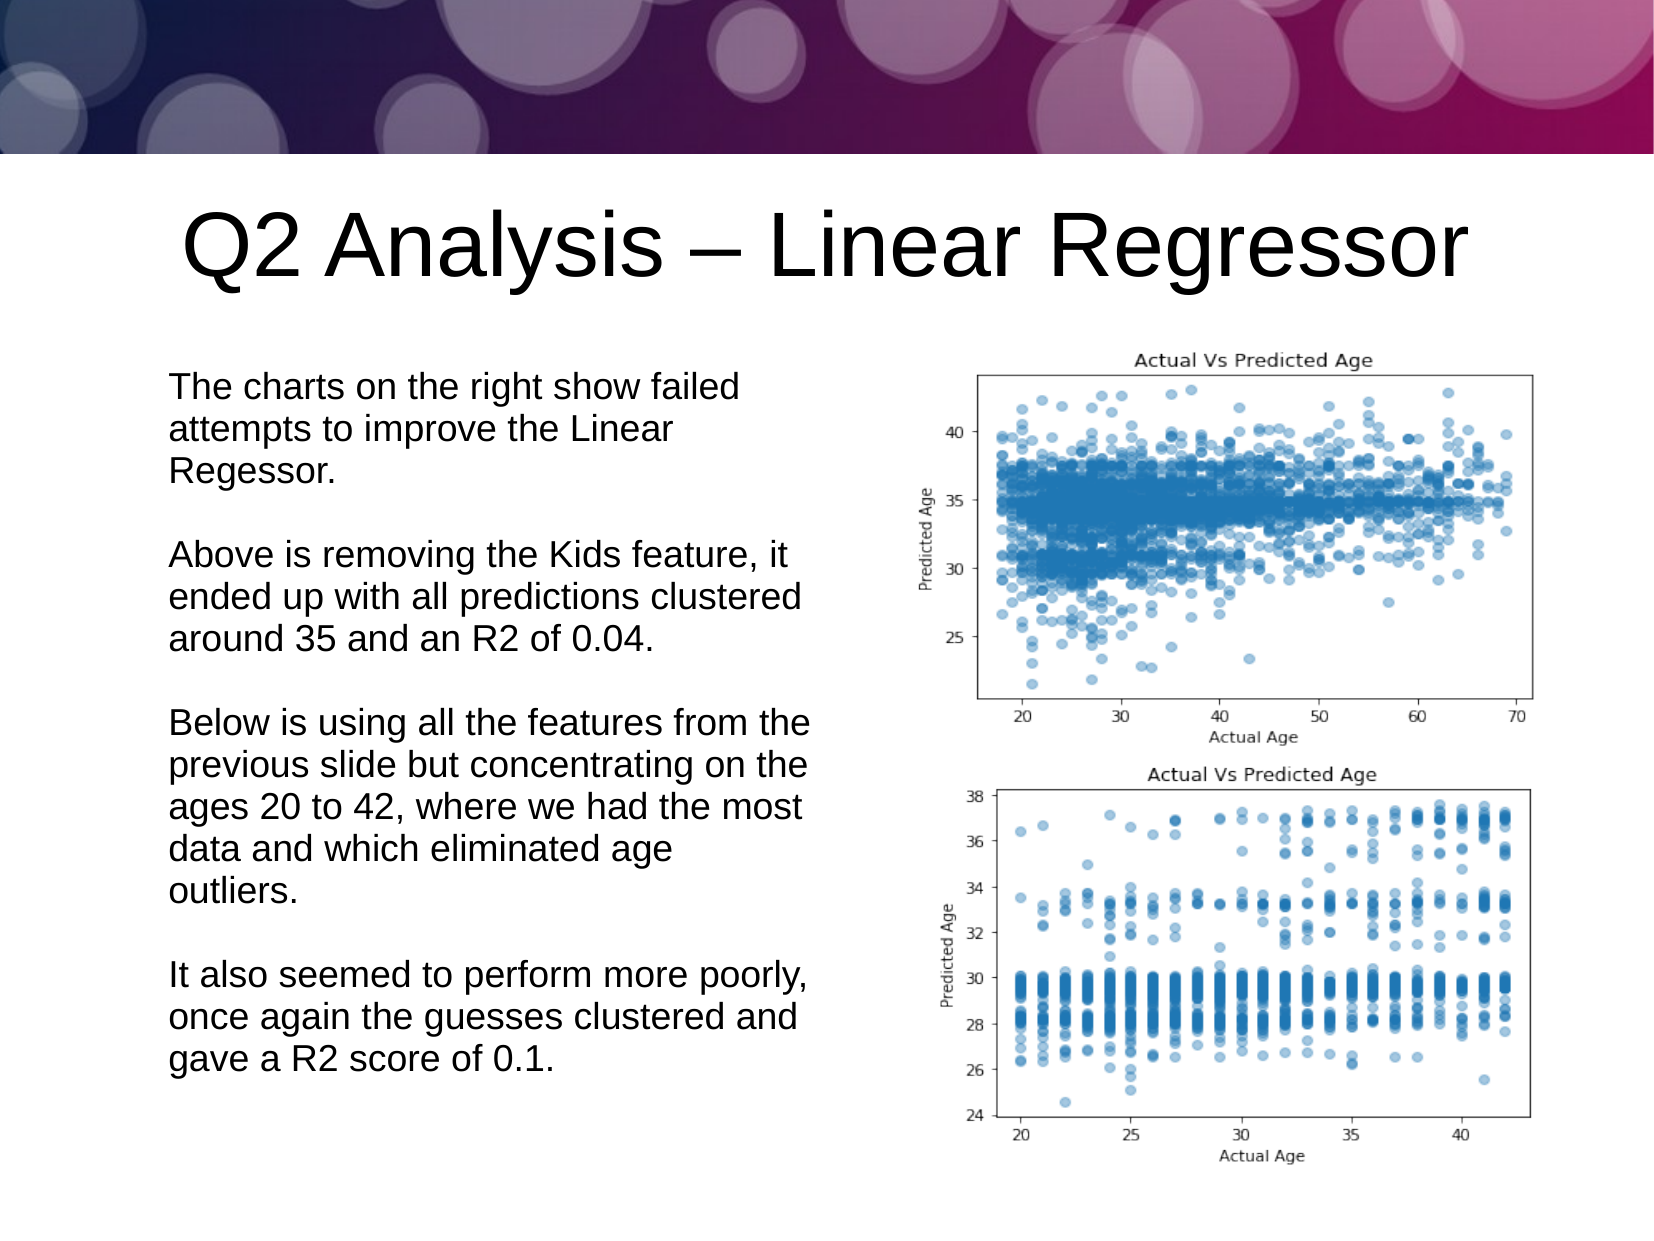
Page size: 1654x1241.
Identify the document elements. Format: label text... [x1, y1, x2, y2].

picture [909, 342, 1549, 1174]
text_box The charts on the right show failed attempts to improve the Linear Regessor. Above is removing the Kids feature, it ended up with all predictions clustered around 35 and an R2 of 0.04. Below is using all the features from the previous slide but concentrating on the ages 20 to 42, where we had the most data and which eliminated age outliers. It also seemed to perform more poorly, once again the guesses clustered and gave a R2 score of 0.1. [153, 357, 827, 1087]
picture [0, 0, 1654, 154]
title Q2 Analysis – Linear Regressor [82, 159, 1571, 331]
